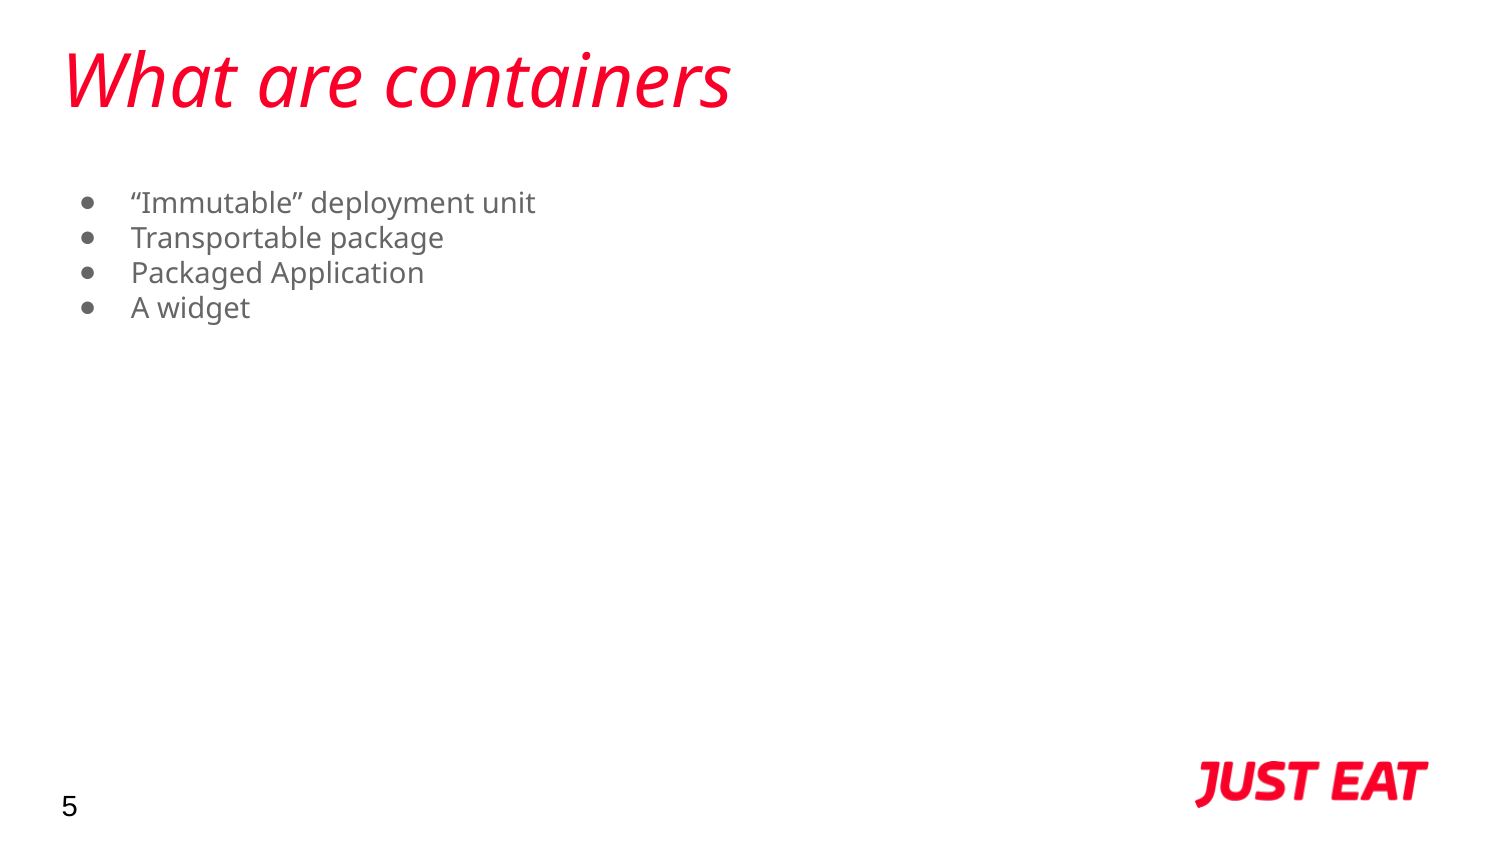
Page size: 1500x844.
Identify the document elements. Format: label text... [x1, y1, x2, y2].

title What are containers [46, 17, 1429, 158]
picture [1195, 761, 1429, 808]
list “Immutable” deployment unit Transportable package Packaged Application A widget [40, 144, 1434, 729]
slide_number <number> [46, 782, 397, 828]
